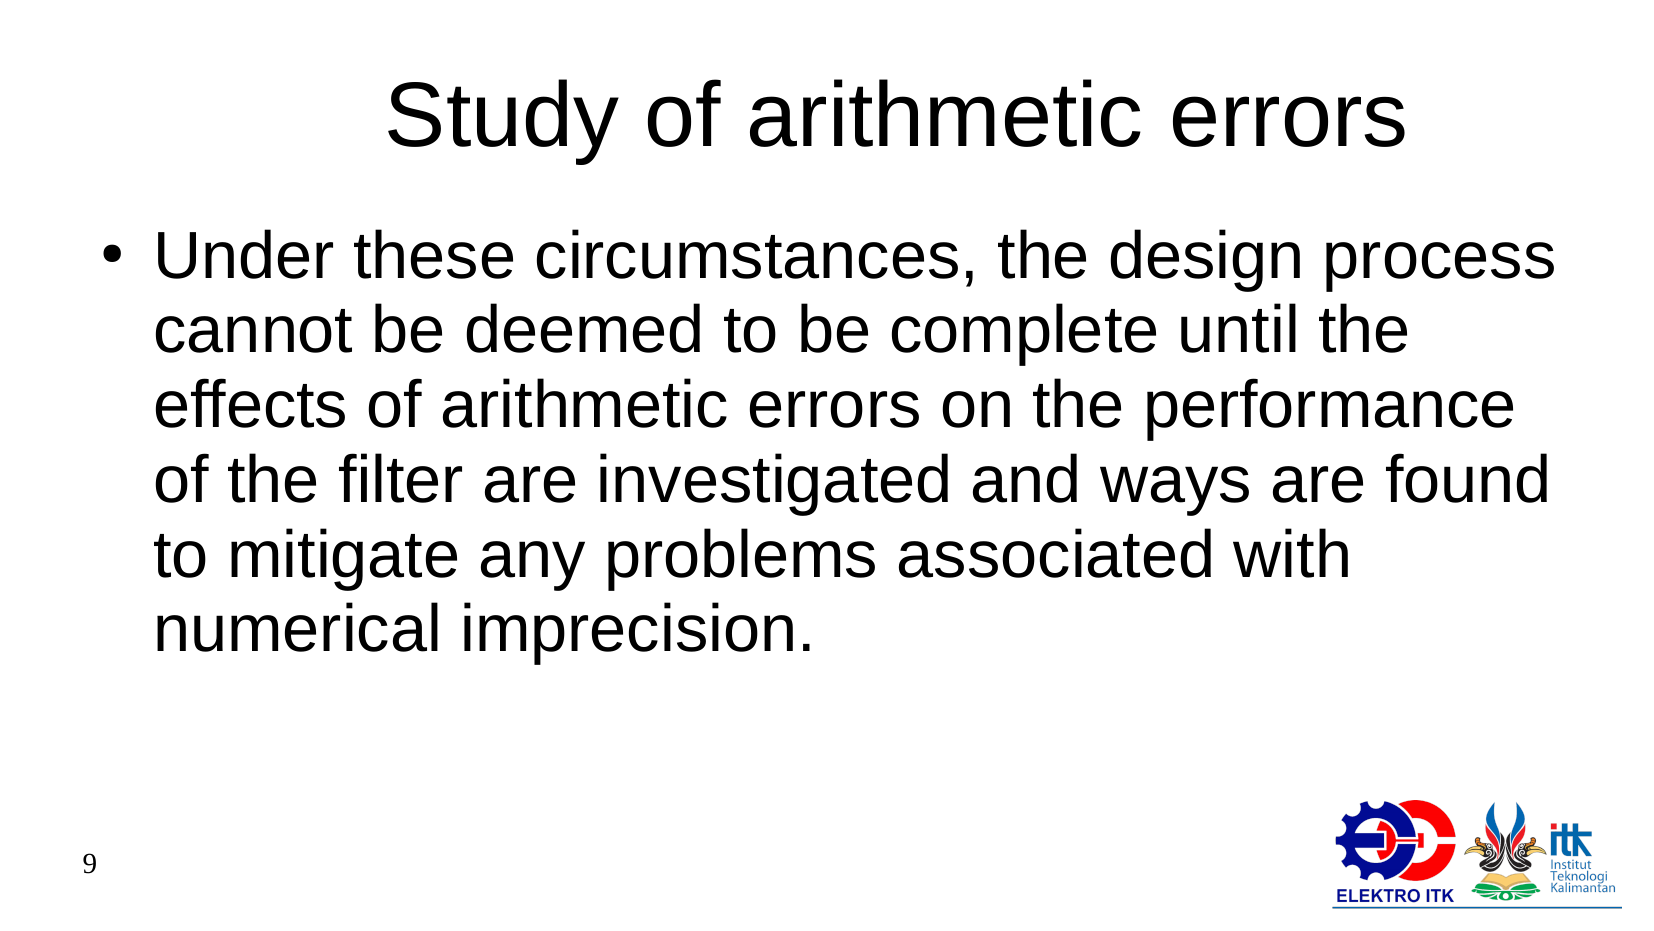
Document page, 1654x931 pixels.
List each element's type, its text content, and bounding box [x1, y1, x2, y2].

picture [1332, 800, 1622, 918]
list Under these circumstances, the design process cannot be deemed to be complete until the effects of arithmetic errors on the performance of the ﬁlter are investigated and ways are found to mitigate any problems associated with numerical imprecision. [82, 217, 1571, 758]
title Study of arithmetic errors [82, 37, 1571, 193]
